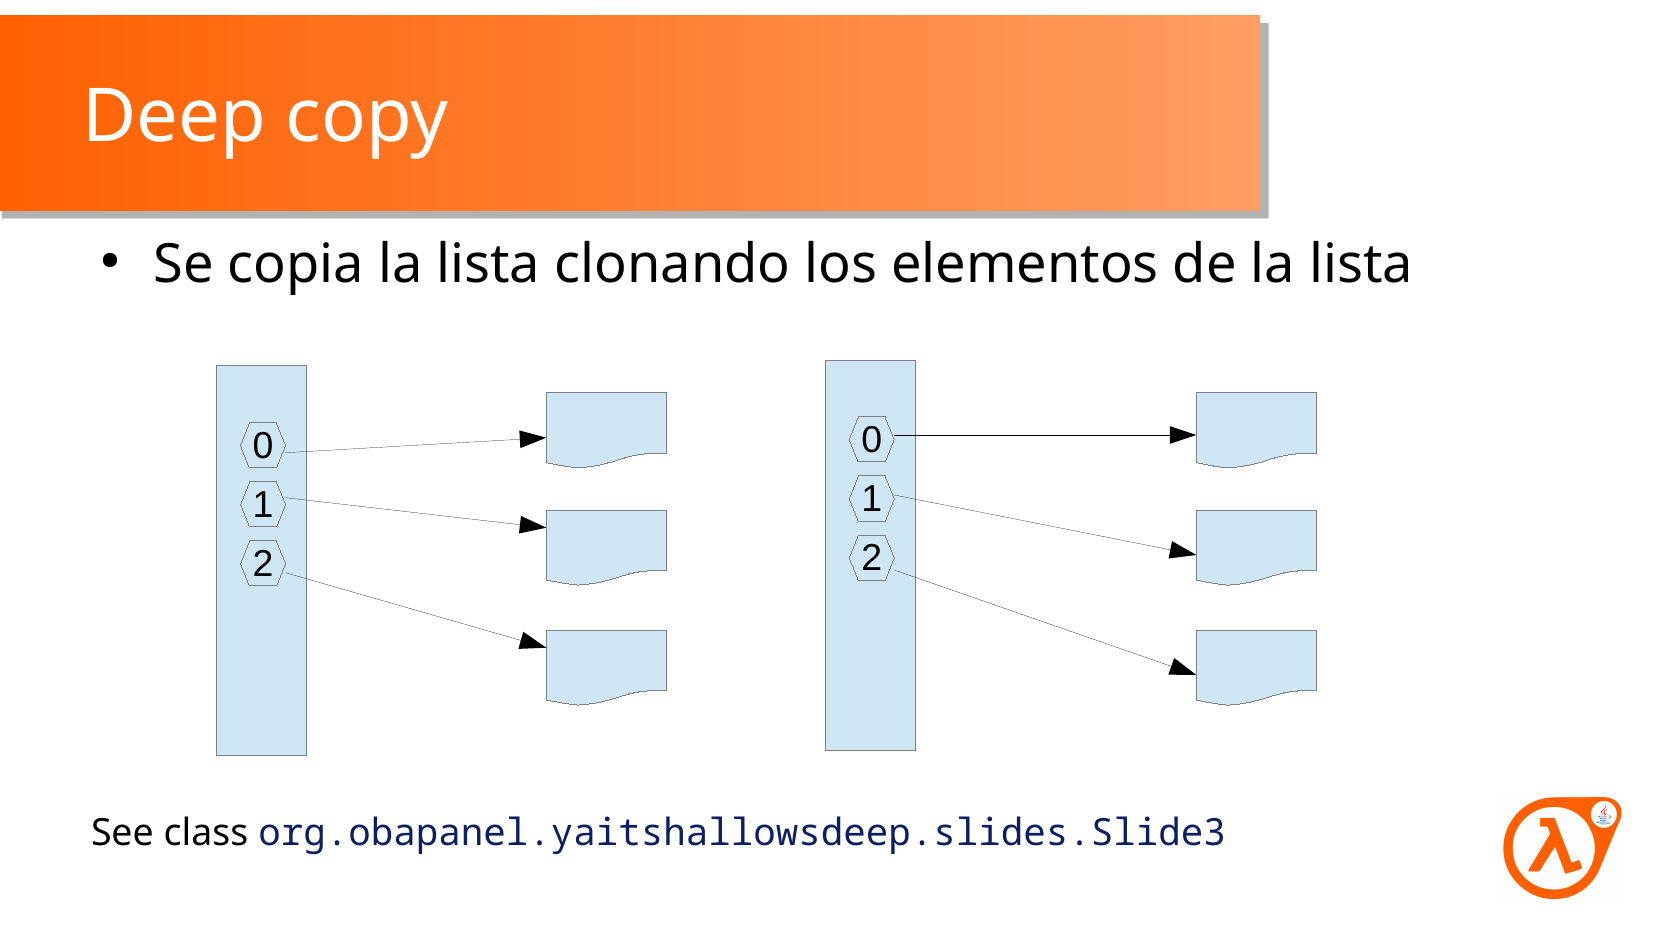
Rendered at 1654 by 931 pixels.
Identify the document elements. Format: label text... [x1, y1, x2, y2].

list Se copia la lista clonando los elementos de la lista [82, 224, 1571, 764]
text_box [825, 360, 916, 751]
text_box [546, 630, 667, 706]
text_box [546, 392, 667, 468]
text_box 0 [849, 416, 895, 462]
text_box [1196, 630, 1317, 706]
text_box See class org.obapanel.yaitshallowsdeep.slides.Slide3 [76, 798, 1111, 856]
text_box 1 [849, 475, 895, 522]
text_box [546, 510, 667, 586]
text_box 2 [240, 540, 286, 586]
text_box [1196, 510, 1317, 586]
text_box [1196, 392, 1317, 468]
text_box 1 [240, 481, 286, 527]
text_box 2 [849, 535, 895, 581]
title Deep copy [82, 35, 1235, 189]
picture [1500, 794, 1625, 903]
text_box [216, 365, 307, 756]
text_box 0 [240, 422, 286, 468]
